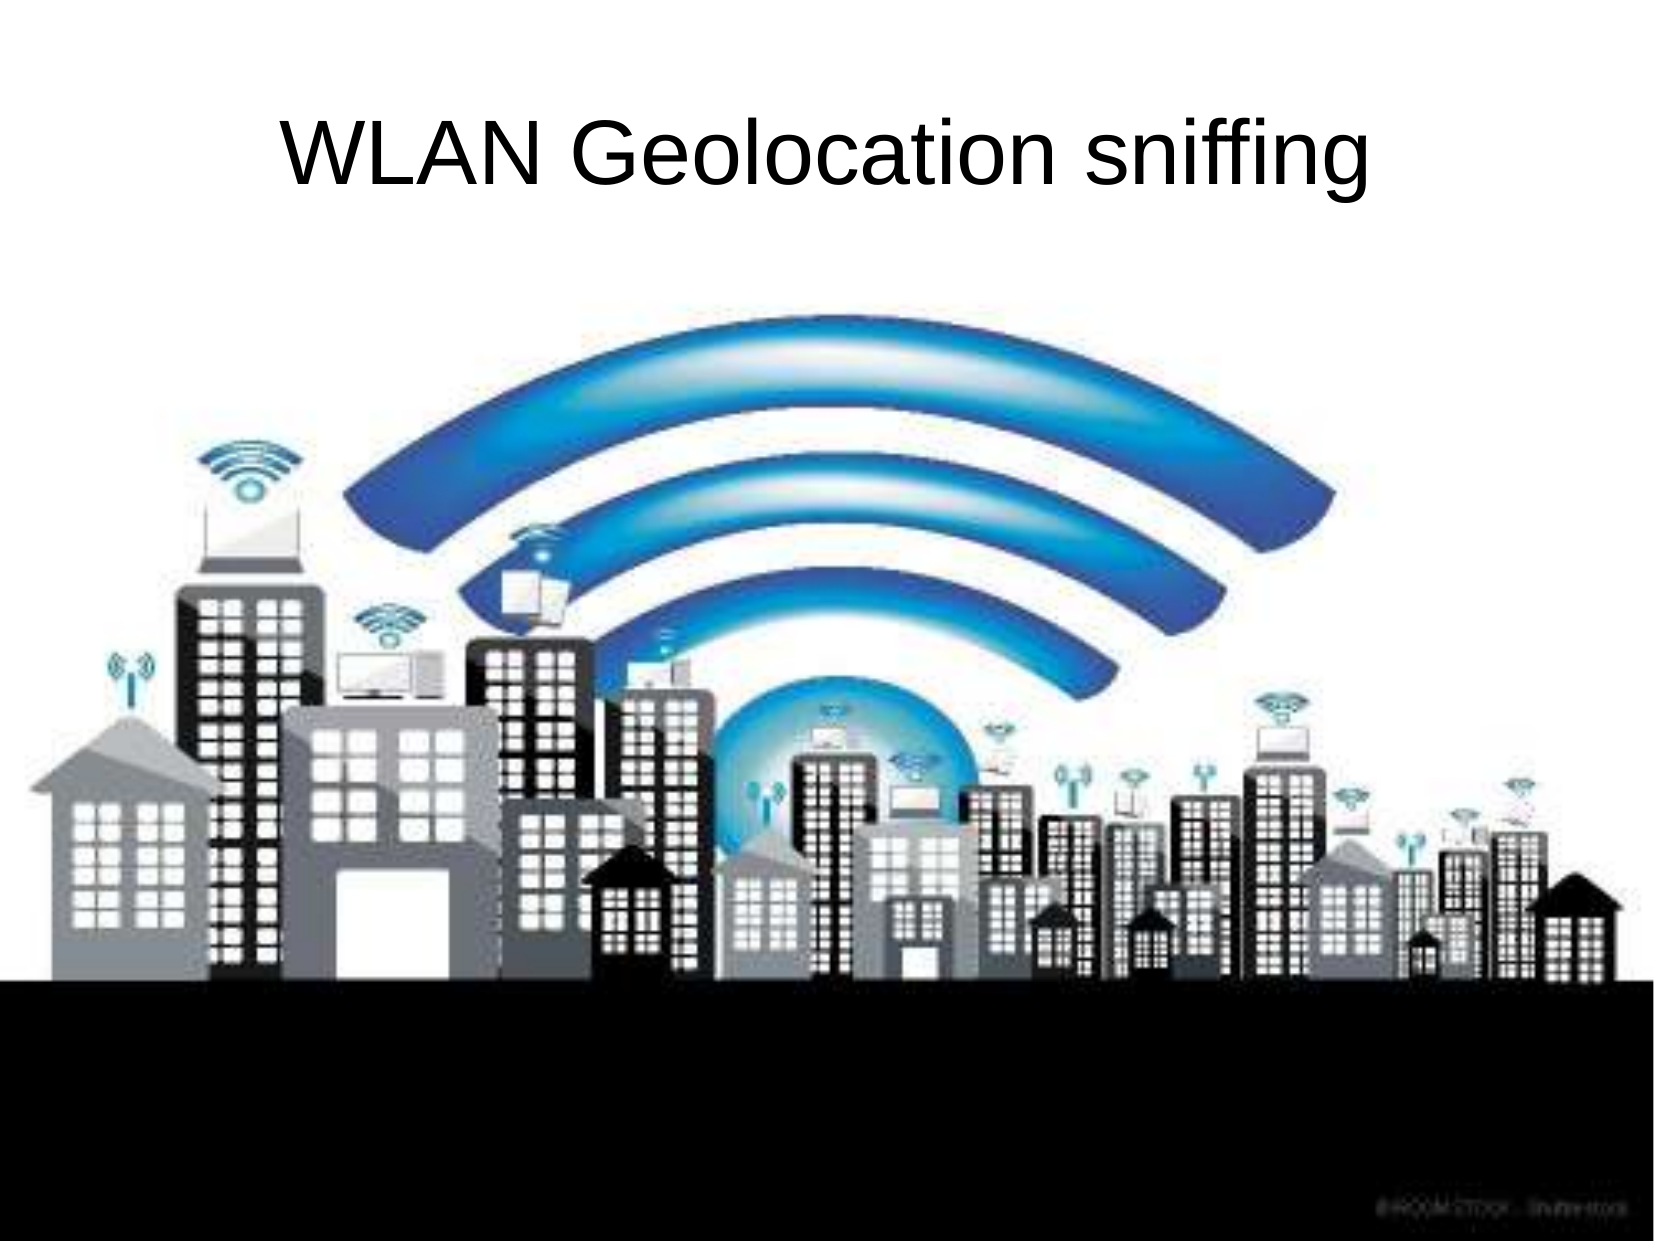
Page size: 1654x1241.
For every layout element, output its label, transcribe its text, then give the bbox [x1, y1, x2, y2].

title WLAN Geolocation sniffing [82, 49, 1571, 257]
picture [0, 253, 1654, 1241]
